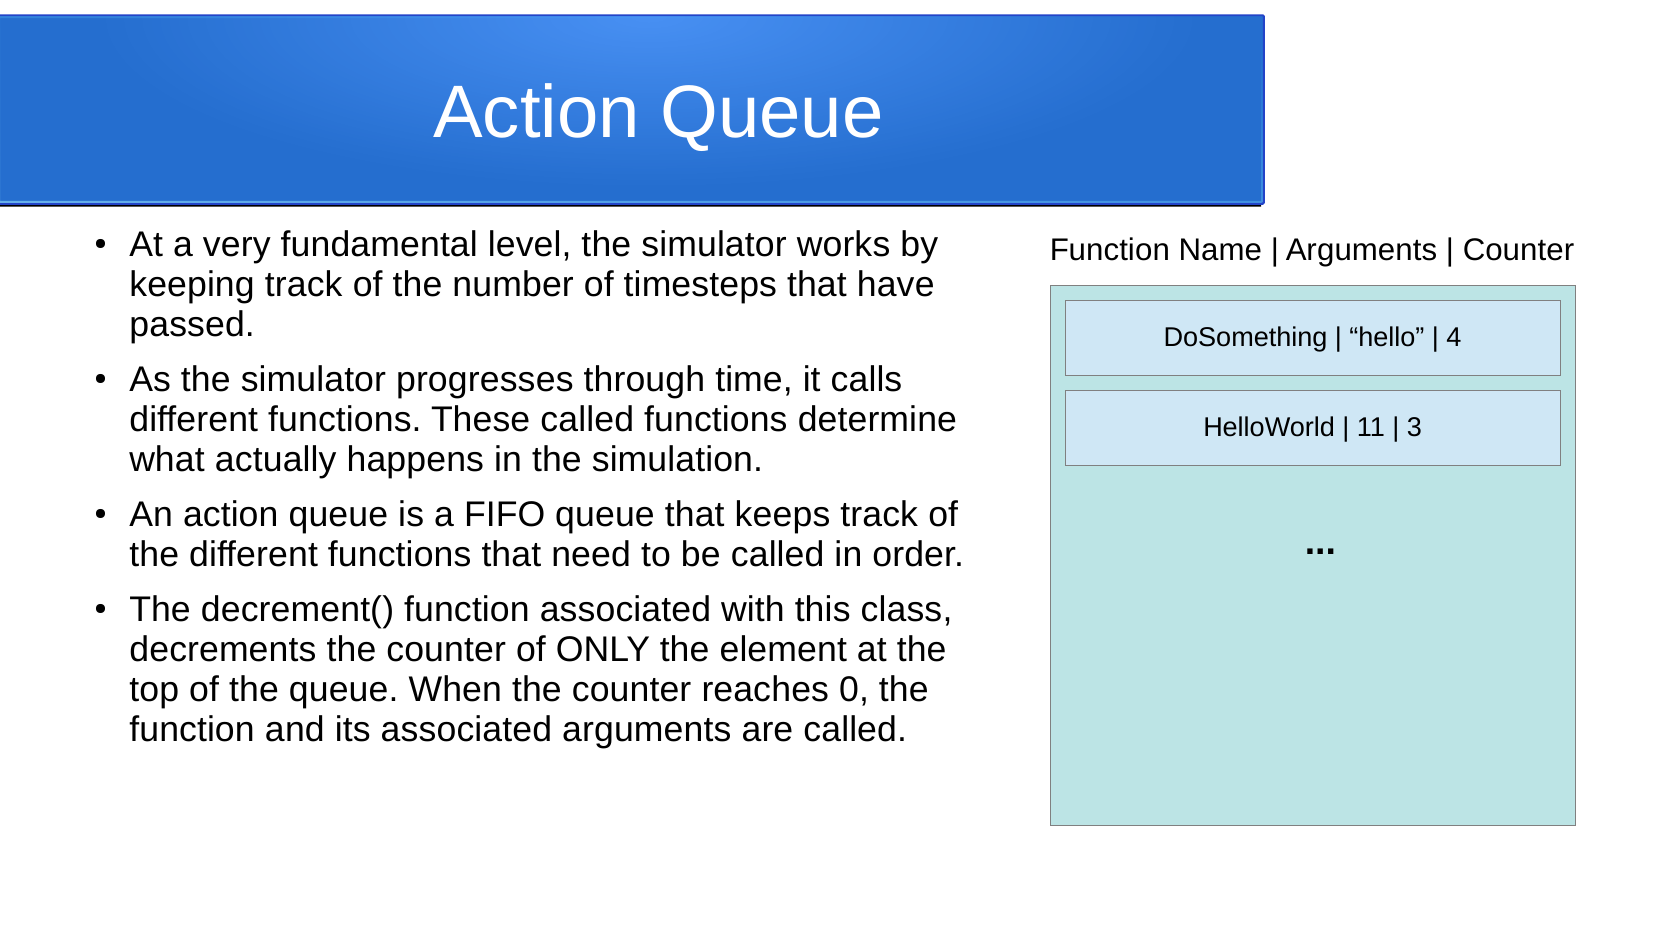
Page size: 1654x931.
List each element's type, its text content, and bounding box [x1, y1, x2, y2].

title Action Queue [82, 35, 1235, 189]
text_box HelloWorld | 11 | 3 [1065, 390, 1561, 466]
text_box ... [1290, 513, 1352, 571]
text_box [1050, 285, 1576, 826]
list At a very fundamental level, the simulator works by keeping track of the number of timesteps that have passed. As the simulator progresses through time, it calls different functions. These called functions determine what actually happens in the simulation. An action queue is a FIFO queue that keeps track of the different functions that need to be called in order. The decrement() function associated with this class, decrements the counter of ONLY the element at the top of the queue. When the counter reaches 0, the function and its associated arguments are called. [82, 224, 1006, 764]
text_box DoSomething | “hello” | 4 [1065, 300, 1561, 376]
text_box Function Name | Arguments | Counter [1035, 225, 1592, 275]
